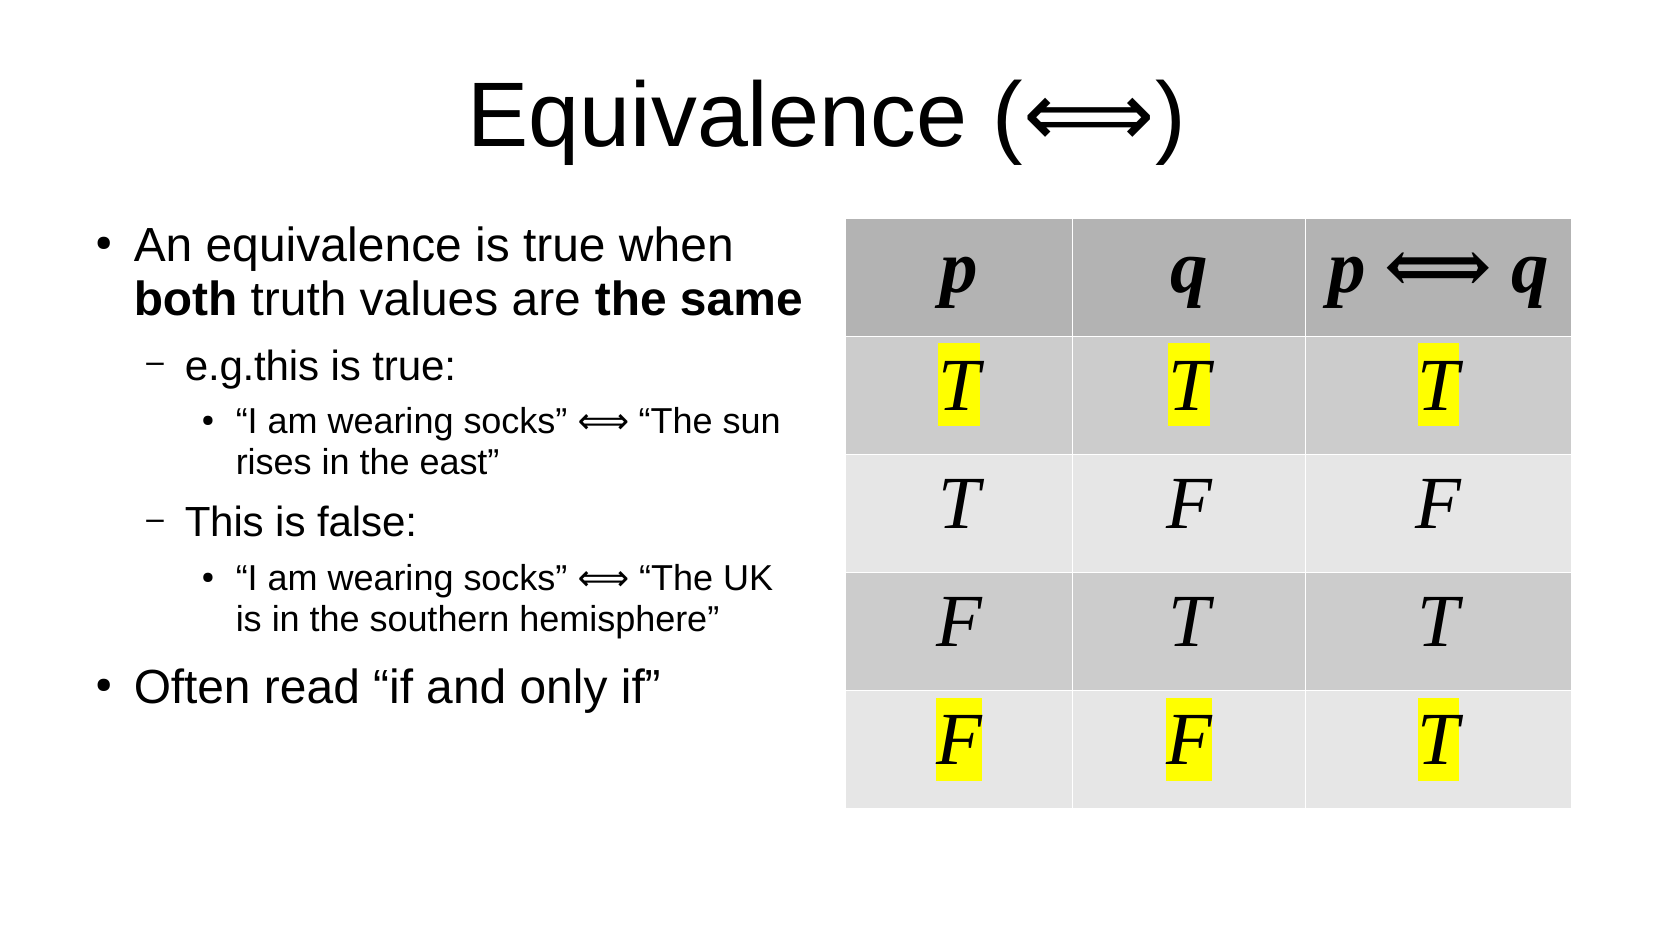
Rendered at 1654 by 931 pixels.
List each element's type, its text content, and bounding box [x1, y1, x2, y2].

table_cell T [846, 337, 1072, 454]
table_cell F [1073, 691, 1305, 808]
list An equivalence is true when both truth values are the same e.g.this is true: “I am wearing socks” ⟺ “The sun rises in the east” This is false: “I am wearing socks” ⟺ “The UK is in the southern hemisphere” Often read “if and only if” [82, 217, 809, 758]
table_cell F [846, 573, 1072, 690]
table_header p [846, 219, 1072, 336]
table_header p ⟺ q [1306, 219, 1571, 336]
table_cell T [1306, 691, 1571, 808]
table_cell T [1073, 573, 1305, 690]
table_cell T [1306, 337, 1571, 454]
table_cell T [1073, 337, 1305, 454]
title Equivalence (⟺) [82, 37, 1571, 193]
table_cell T [1306, 573, 1571, 690]
table_cell F [1073, 455, 1305, 572]
table_cell T [846, 455, 1072, 572]
table_cell F [1306, 455, 1571, 572]
table_cell F [846, 691, 1072, 808]
table_header q [1073, 219, 1305, 336]
